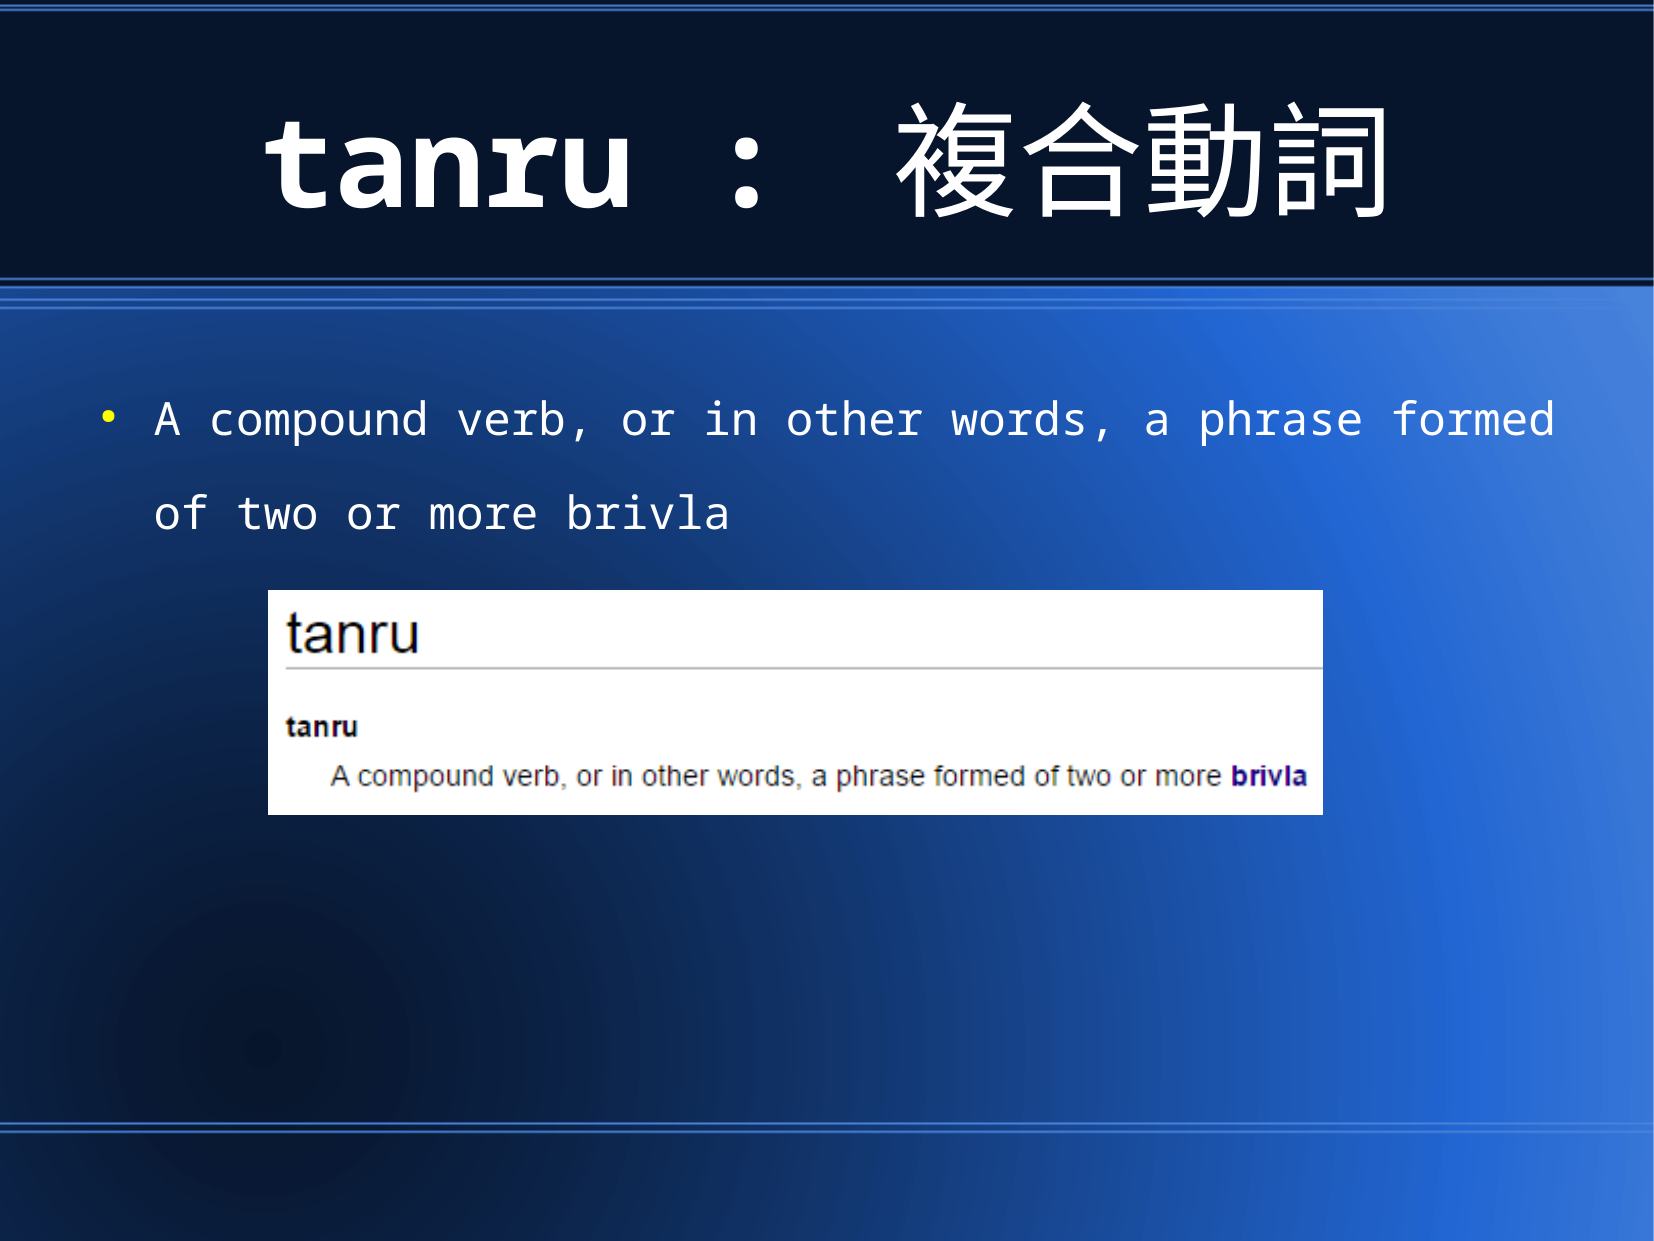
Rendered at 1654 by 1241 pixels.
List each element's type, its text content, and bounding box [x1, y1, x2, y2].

picture [0, 0, 1654, 1241]
list A compound verb, or in other words, a phrase formed of two or more brivla [82, 355, 1571, 1241]
picture [268, 590, 1323, 815]
title tanru : 複合動詞 [82, 49, 1571, 257]
